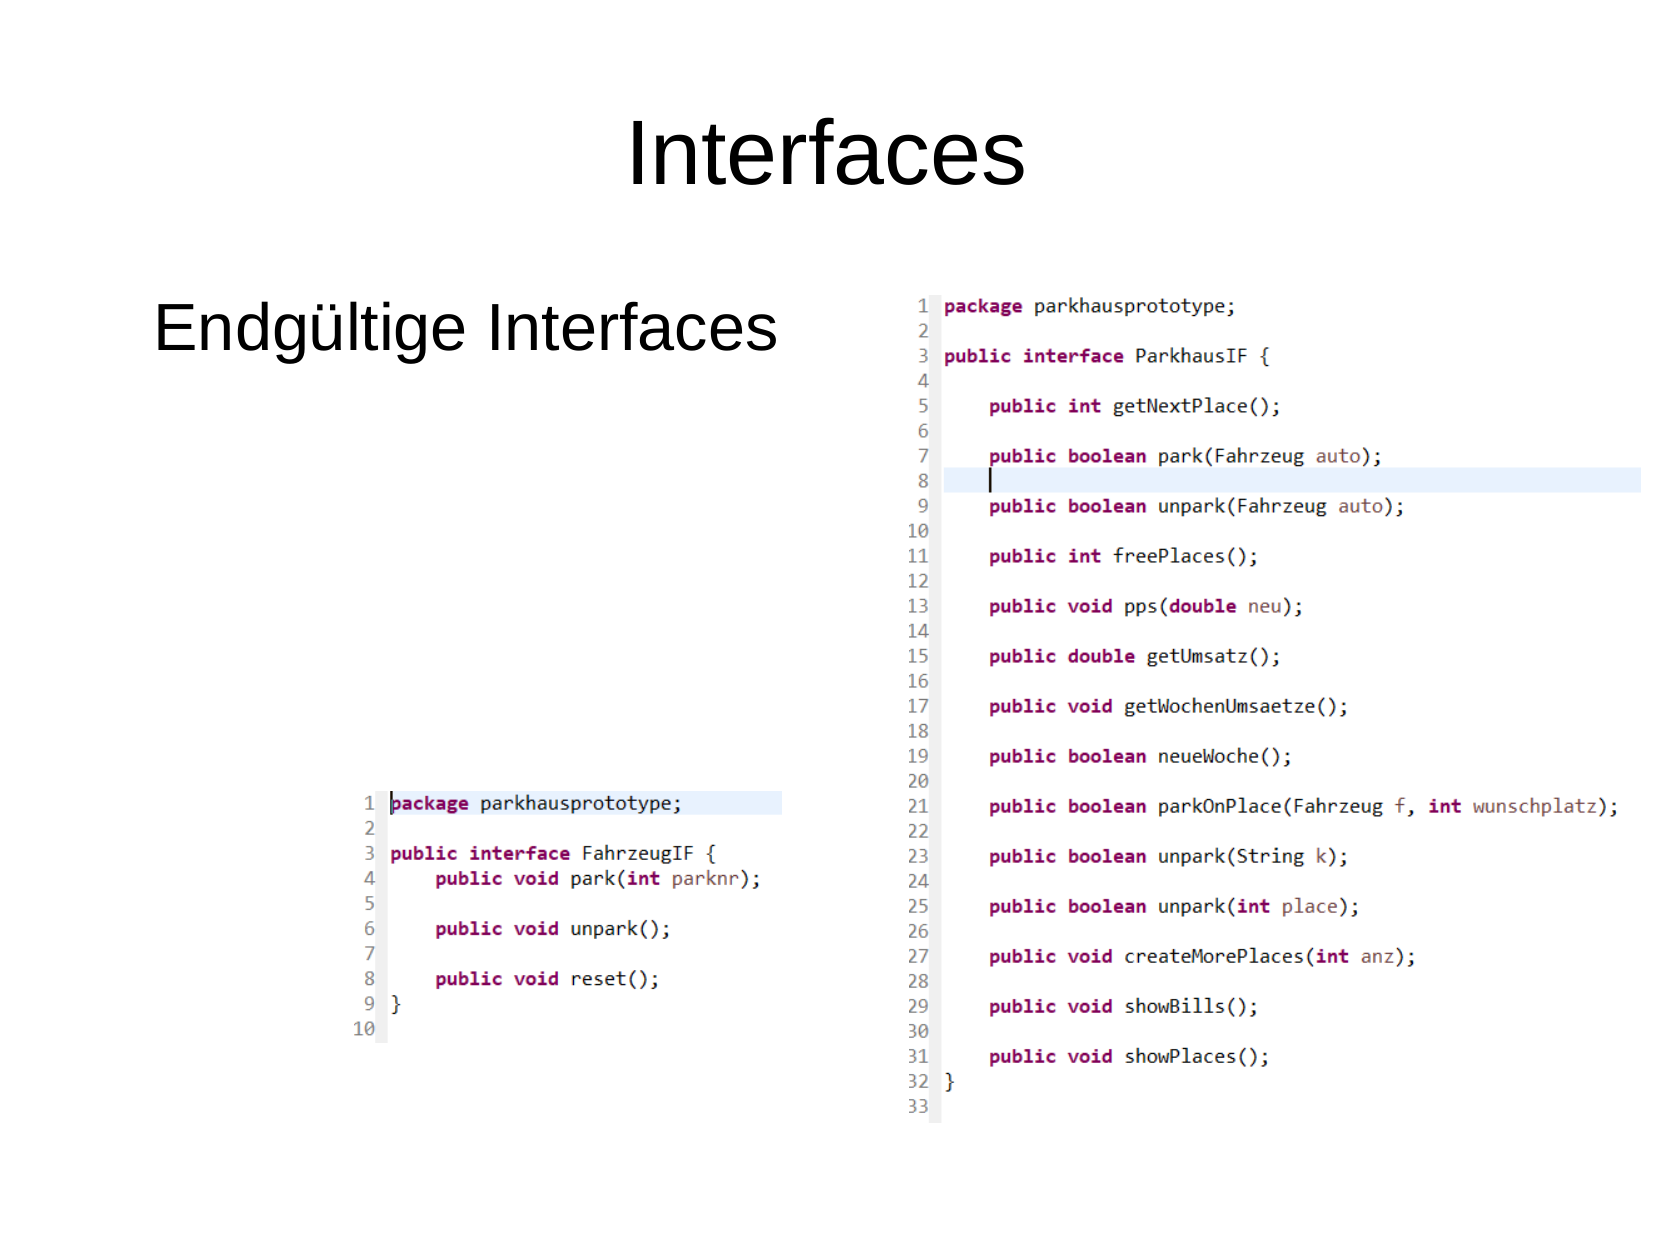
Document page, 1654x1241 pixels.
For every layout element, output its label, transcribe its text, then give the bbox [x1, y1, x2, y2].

title Interfaces [82, 49, 1571, 257]
list Endgültige Interfaces [82, 290, 886, 1010]
picture [909, 295, 1641, 1123]
picture [354, 791, 782, 1043]
